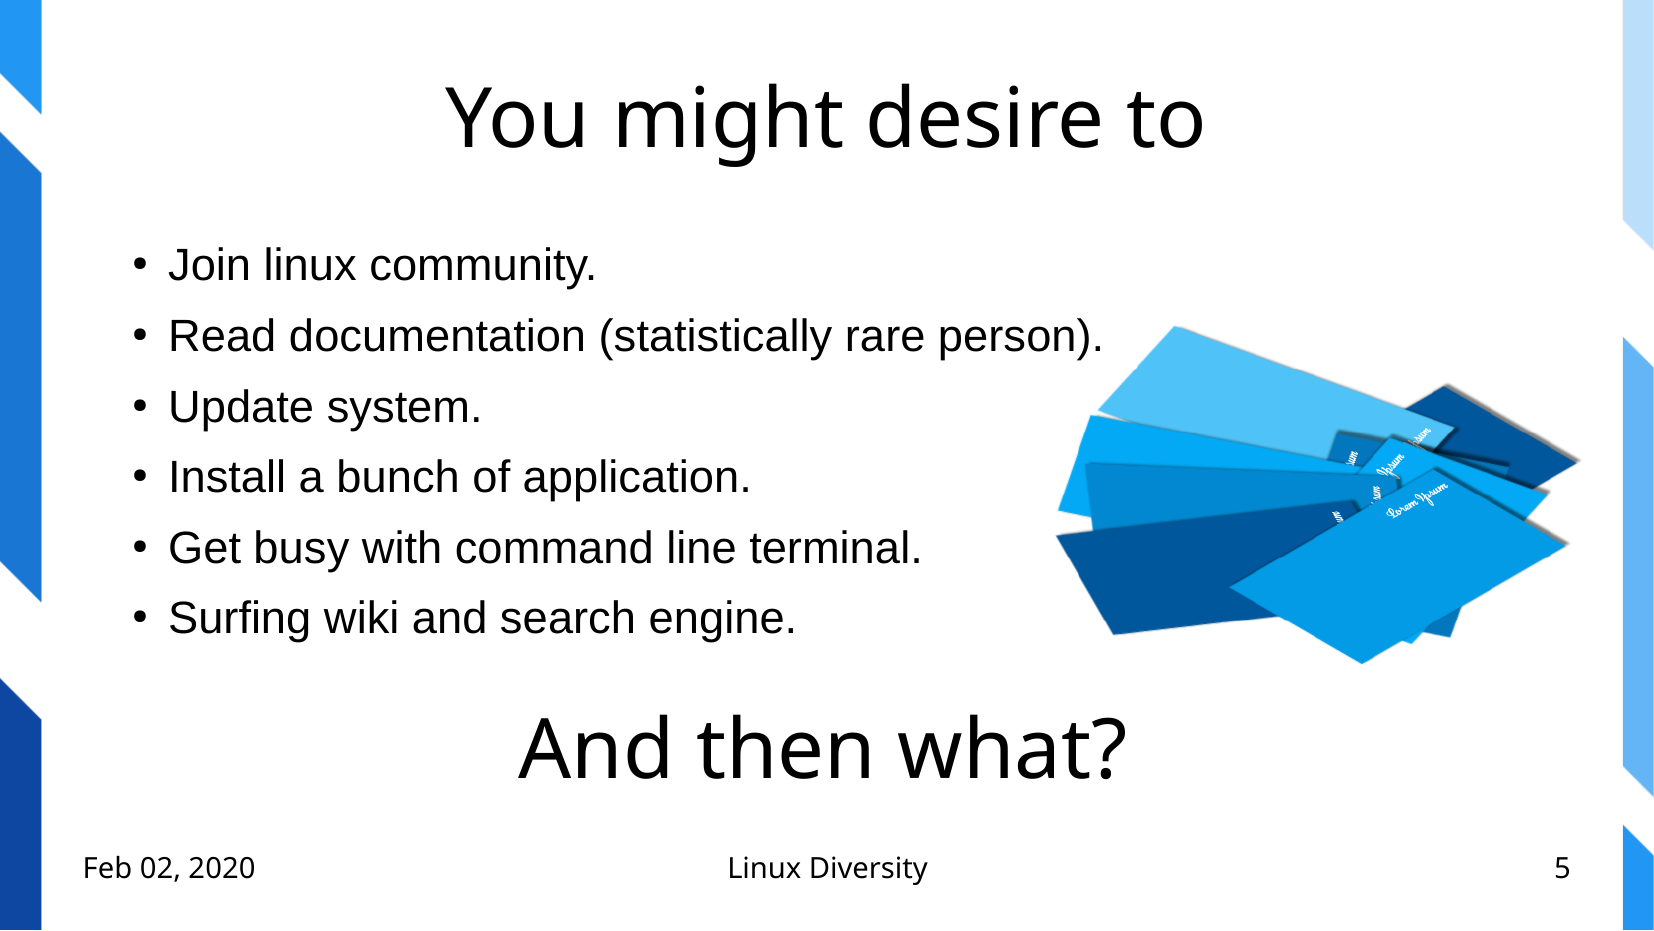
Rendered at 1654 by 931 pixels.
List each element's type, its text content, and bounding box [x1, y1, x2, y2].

title You might desire to [82, 37, 1571, 193]
list Join linux community. Read documentation (statistically rare person). Update system. Install a bunch of application. Get busy with command line terminal. Surfing wiki and search engine. [120, 239, 1186, 646]
text_box And then what? [503, 682, 1171, 796]
picture [0, 0, 1654, 930]
